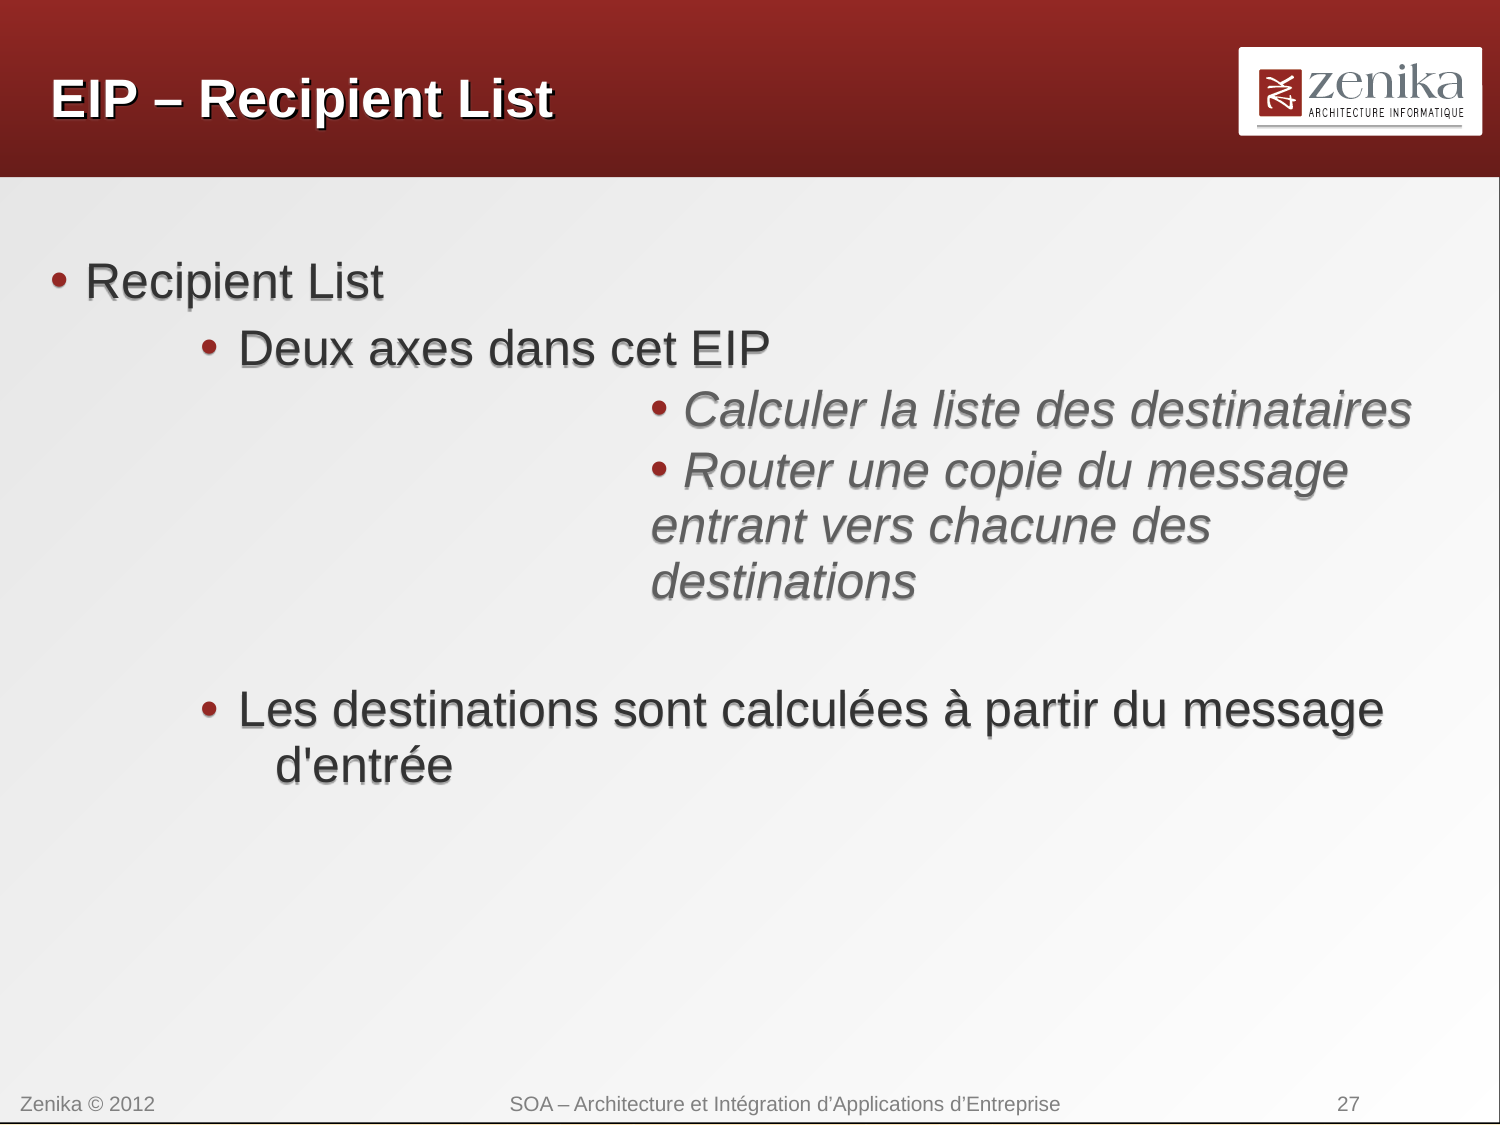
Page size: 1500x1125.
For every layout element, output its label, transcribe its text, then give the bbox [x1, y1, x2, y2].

subtitle Recipient List Deux axes dans cet EIP Calculer la liste des destinataires Router une copie du message entrant vers chacune des destinations Les destinations sont calculées à partir du message d'entrée [50, 249, 1477, 1064]
title EIP – Recipient List [50, 22, 1206, 172]
